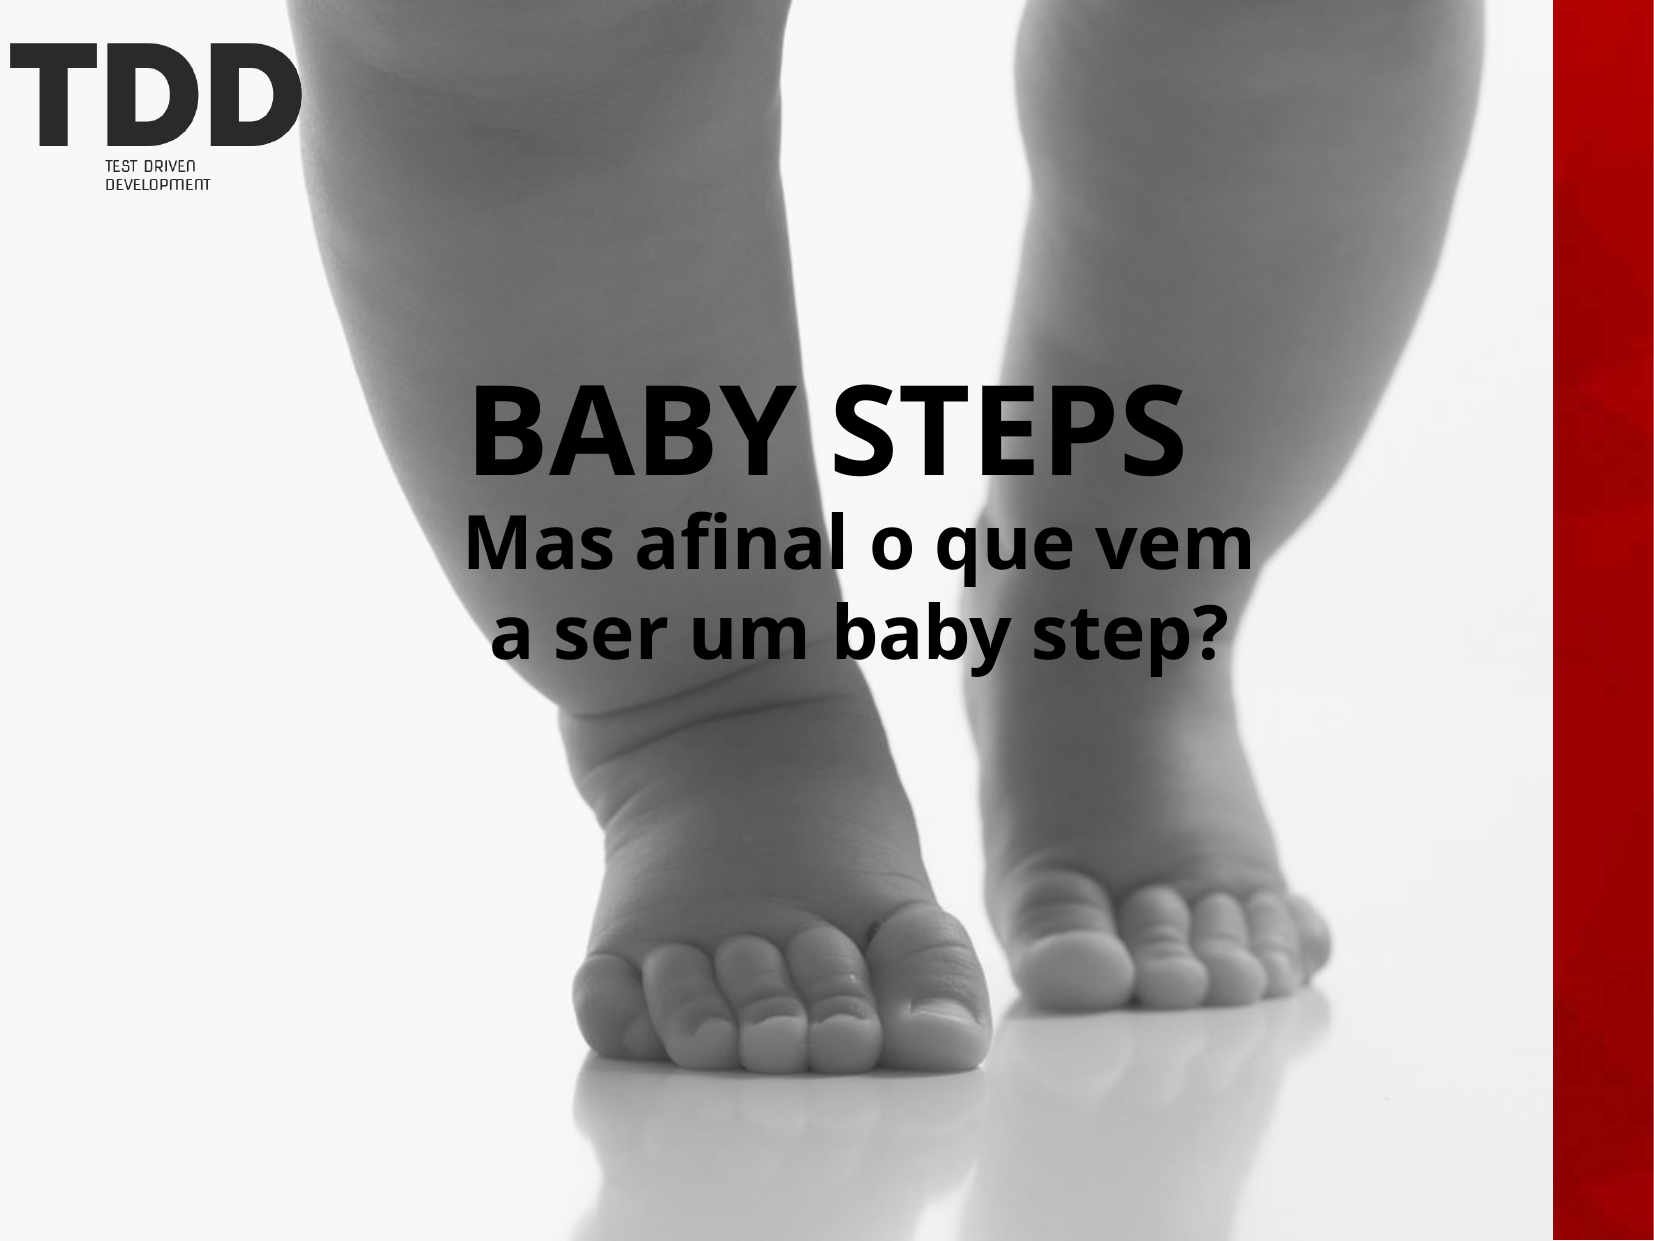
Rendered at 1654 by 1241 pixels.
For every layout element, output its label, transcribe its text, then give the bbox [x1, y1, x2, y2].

text_box BABY STEPS [277, 342, 1376, 598]
text_box Mas afinal o que vem a ser um baby step? [437, 598, 1282, 772]
picture [0, 0, 1654, 1241]
